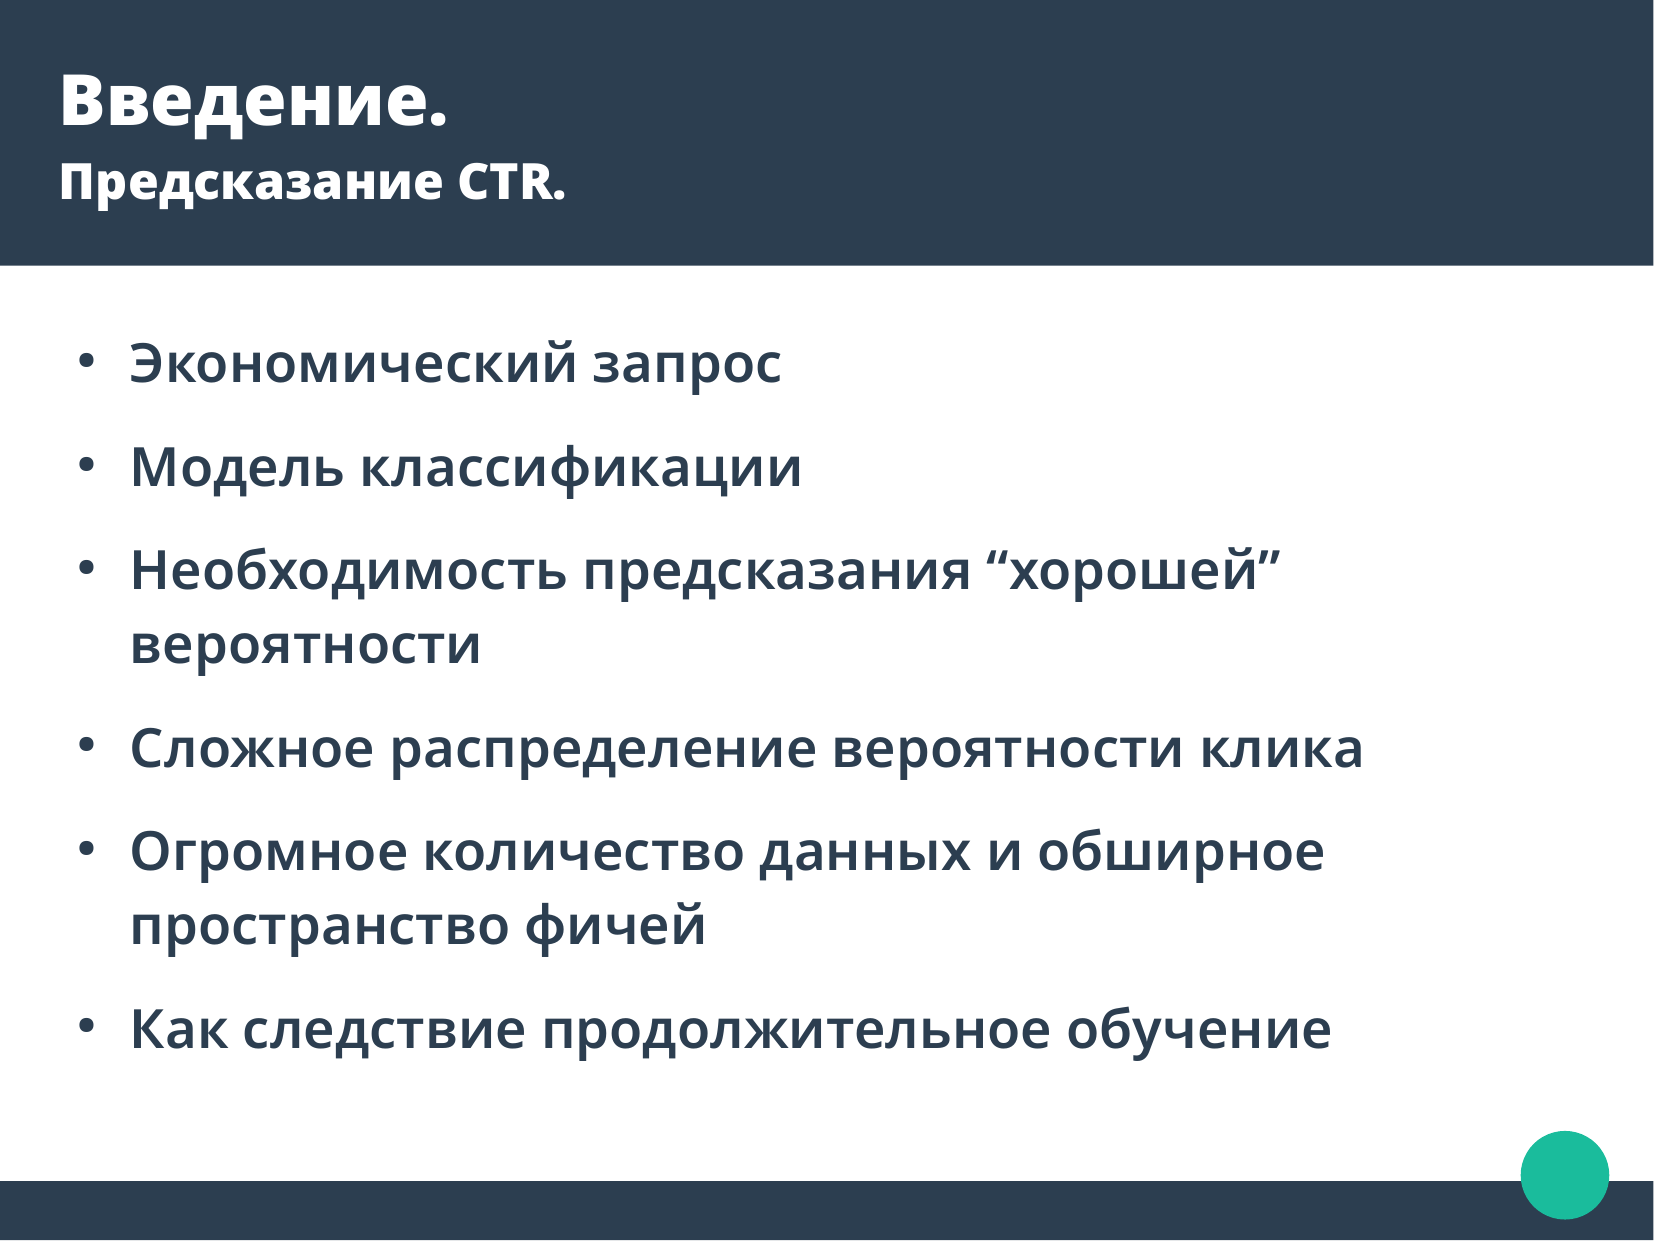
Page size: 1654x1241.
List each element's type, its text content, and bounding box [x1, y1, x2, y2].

title Введение. Предсказание CTR. [59, 49, 1595, 207]
list Экономический запрос Модель классификации Необходимость предсказания “хорошей” вероятности Сложное распределение вероятности клика Огромное количество данных и обширное пространство фичей Как следствие продолжительное обучение [59, 324, 1595, 1152]
